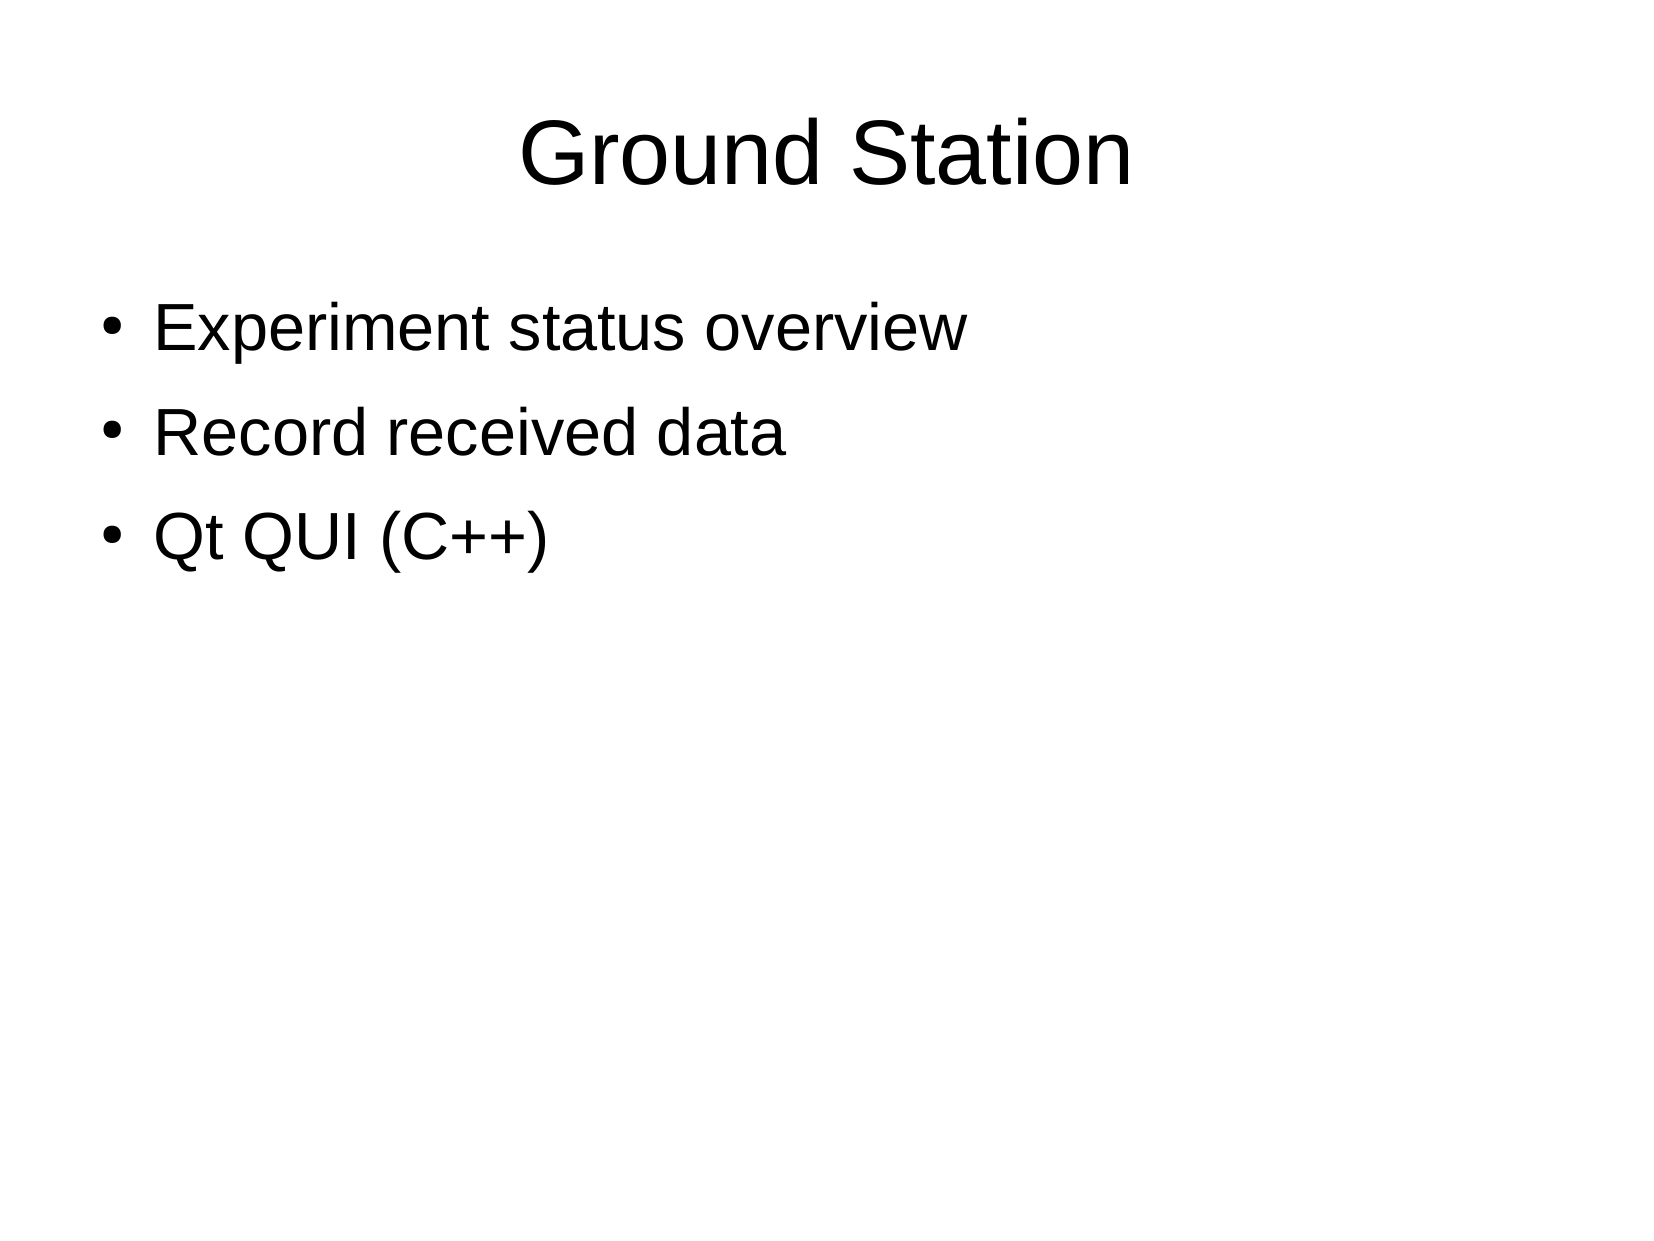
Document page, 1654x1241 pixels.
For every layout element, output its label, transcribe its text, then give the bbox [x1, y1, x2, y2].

list Experiment status overview Record received data Qt QUI (C++) [82, 290, 1571, 1010]
title Ground Station [82, 49, 1571, 257]
